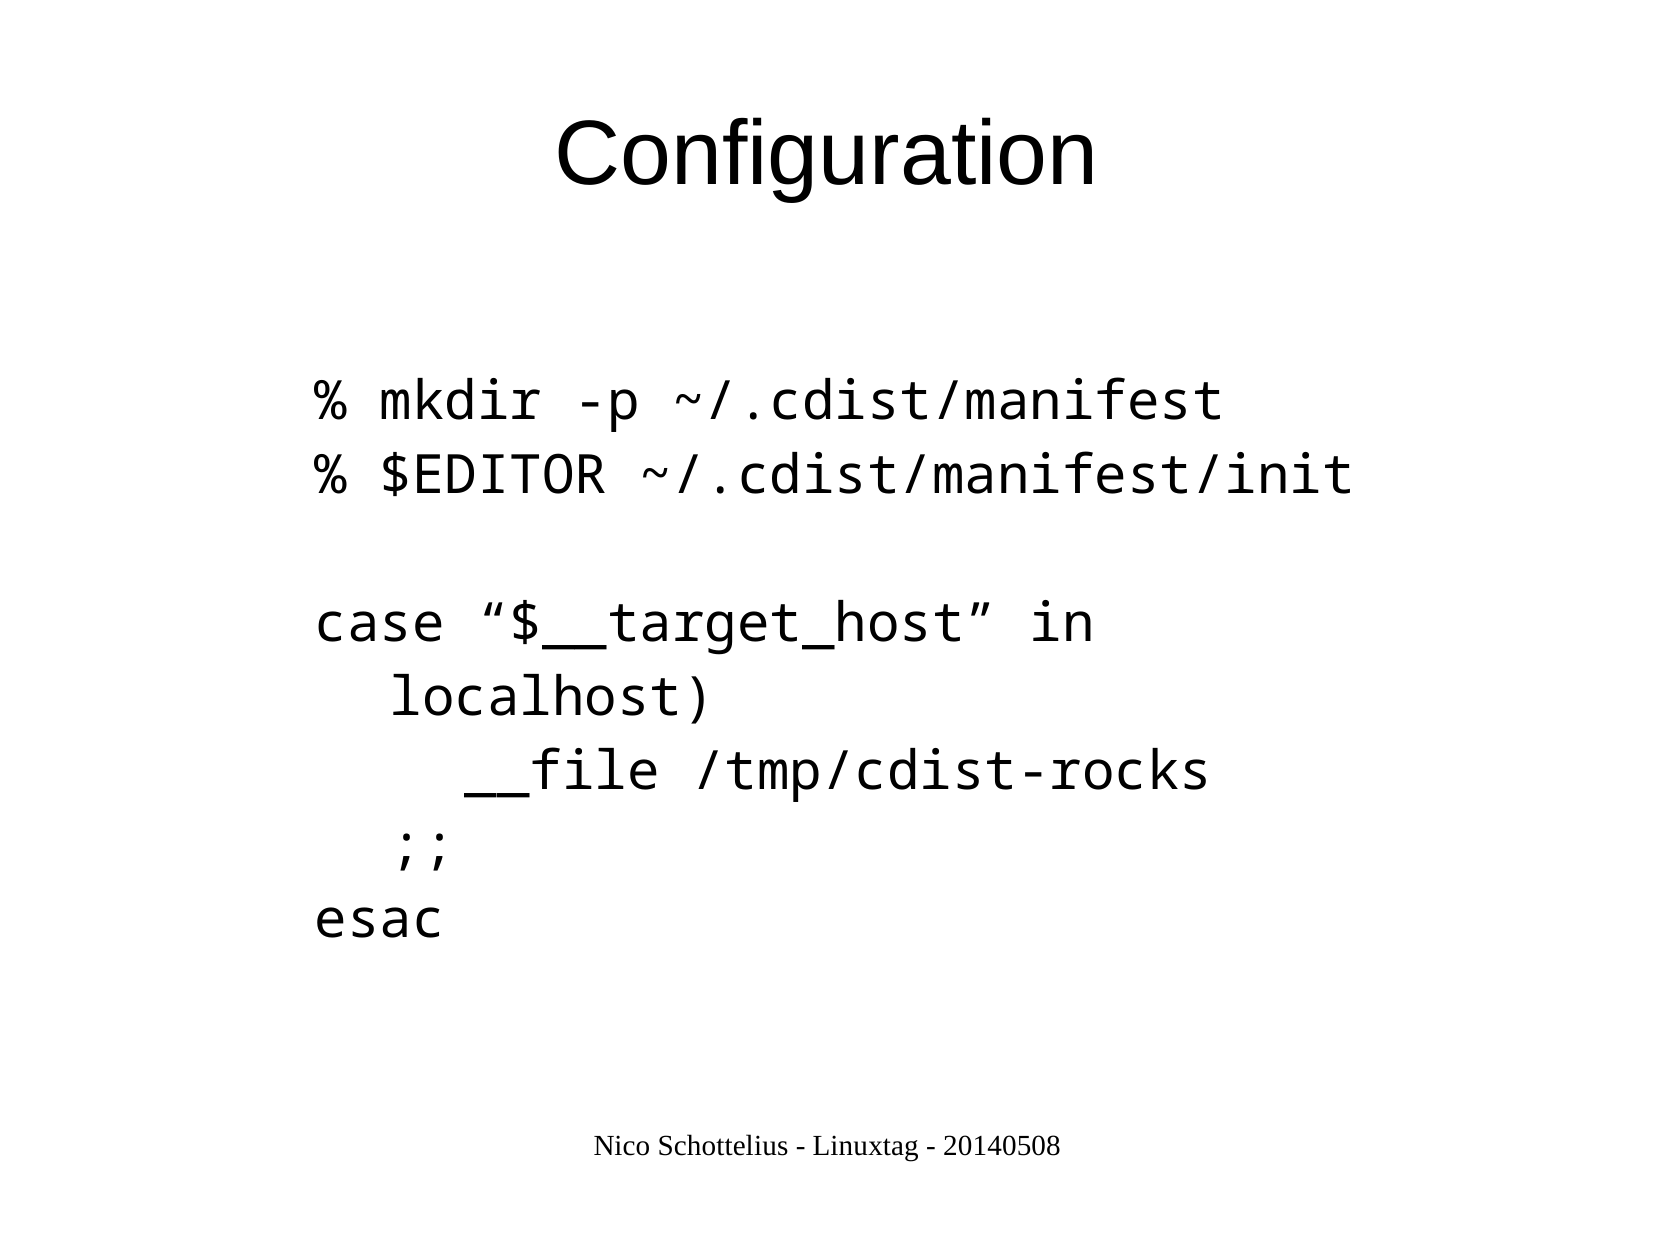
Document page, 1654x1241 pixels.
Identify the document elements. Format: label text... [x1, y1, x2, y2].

text_box % mkdir -p ~/.cdist/manifest % $EDITOR ~/.cdist/manifest/init case “$__target_host” in localhost) __file /tmp/cdist-rocks ;; esac [299, 353, 1440, 1105]
title Configuration [82, 49, 1571, 257]
